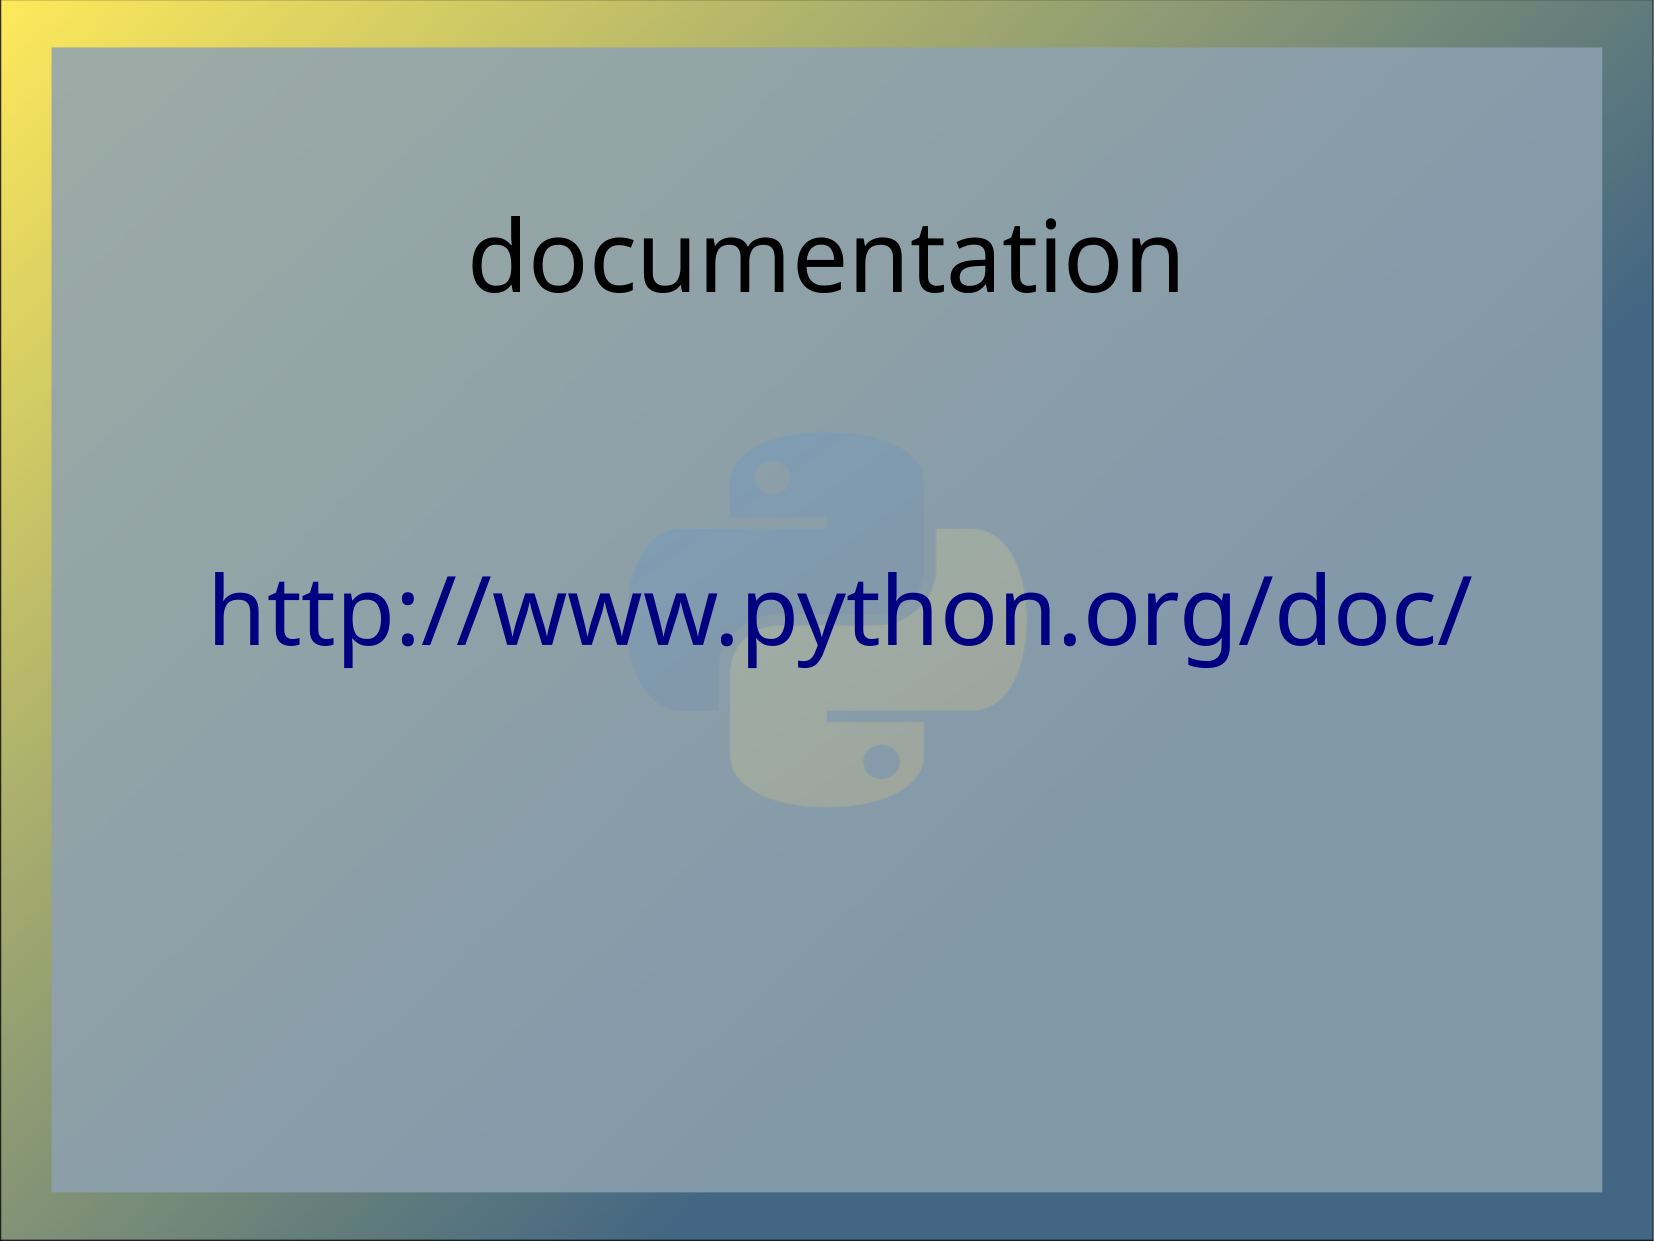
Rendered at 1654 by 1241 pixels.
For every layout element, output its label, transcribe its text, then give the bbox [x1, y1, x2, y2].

picture [0, 0, 1654, 1241]
title documentation [82, 150, 1571, 358]
list http://www.python.org/doc/ [82, 543, 1571, 676]
